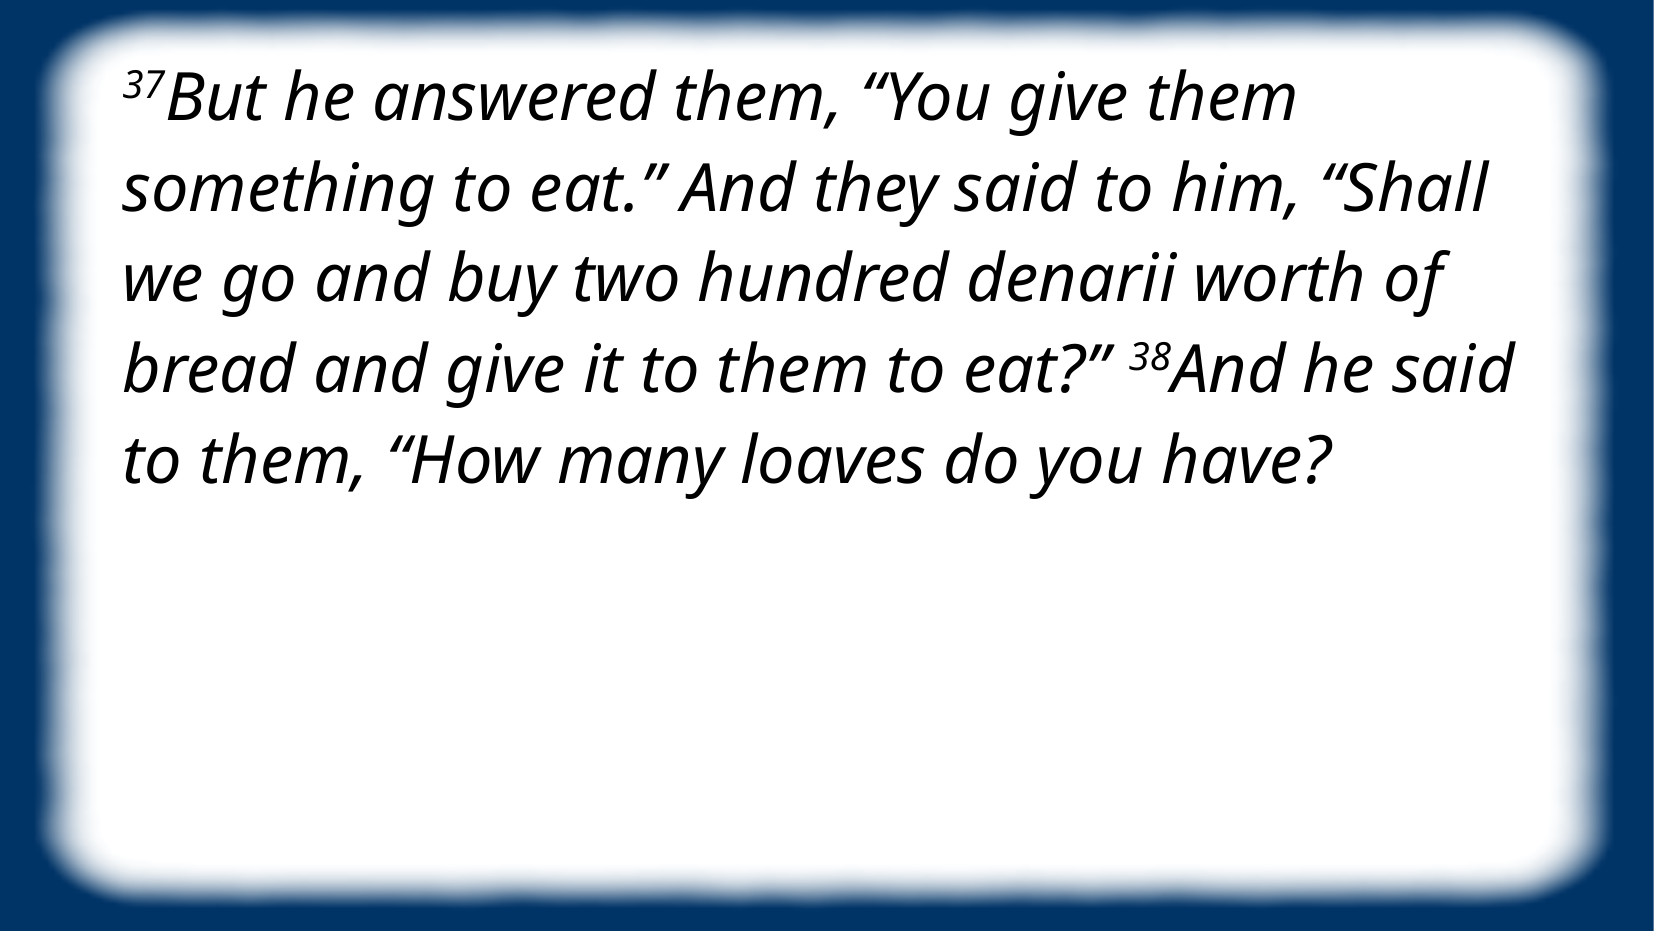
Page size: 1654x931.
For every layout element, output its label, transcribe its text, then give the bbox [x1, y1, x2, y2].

text_box 37But he answered them, “You give them something to eat.” And they said to him, “Shall we go and buy two hundred denarii worth of bread and give it to them to eat?” 38And he said to them, “How many loaves do you have? [107, 41, 1563, 501]
picture [0, 0, 1654, 931]
